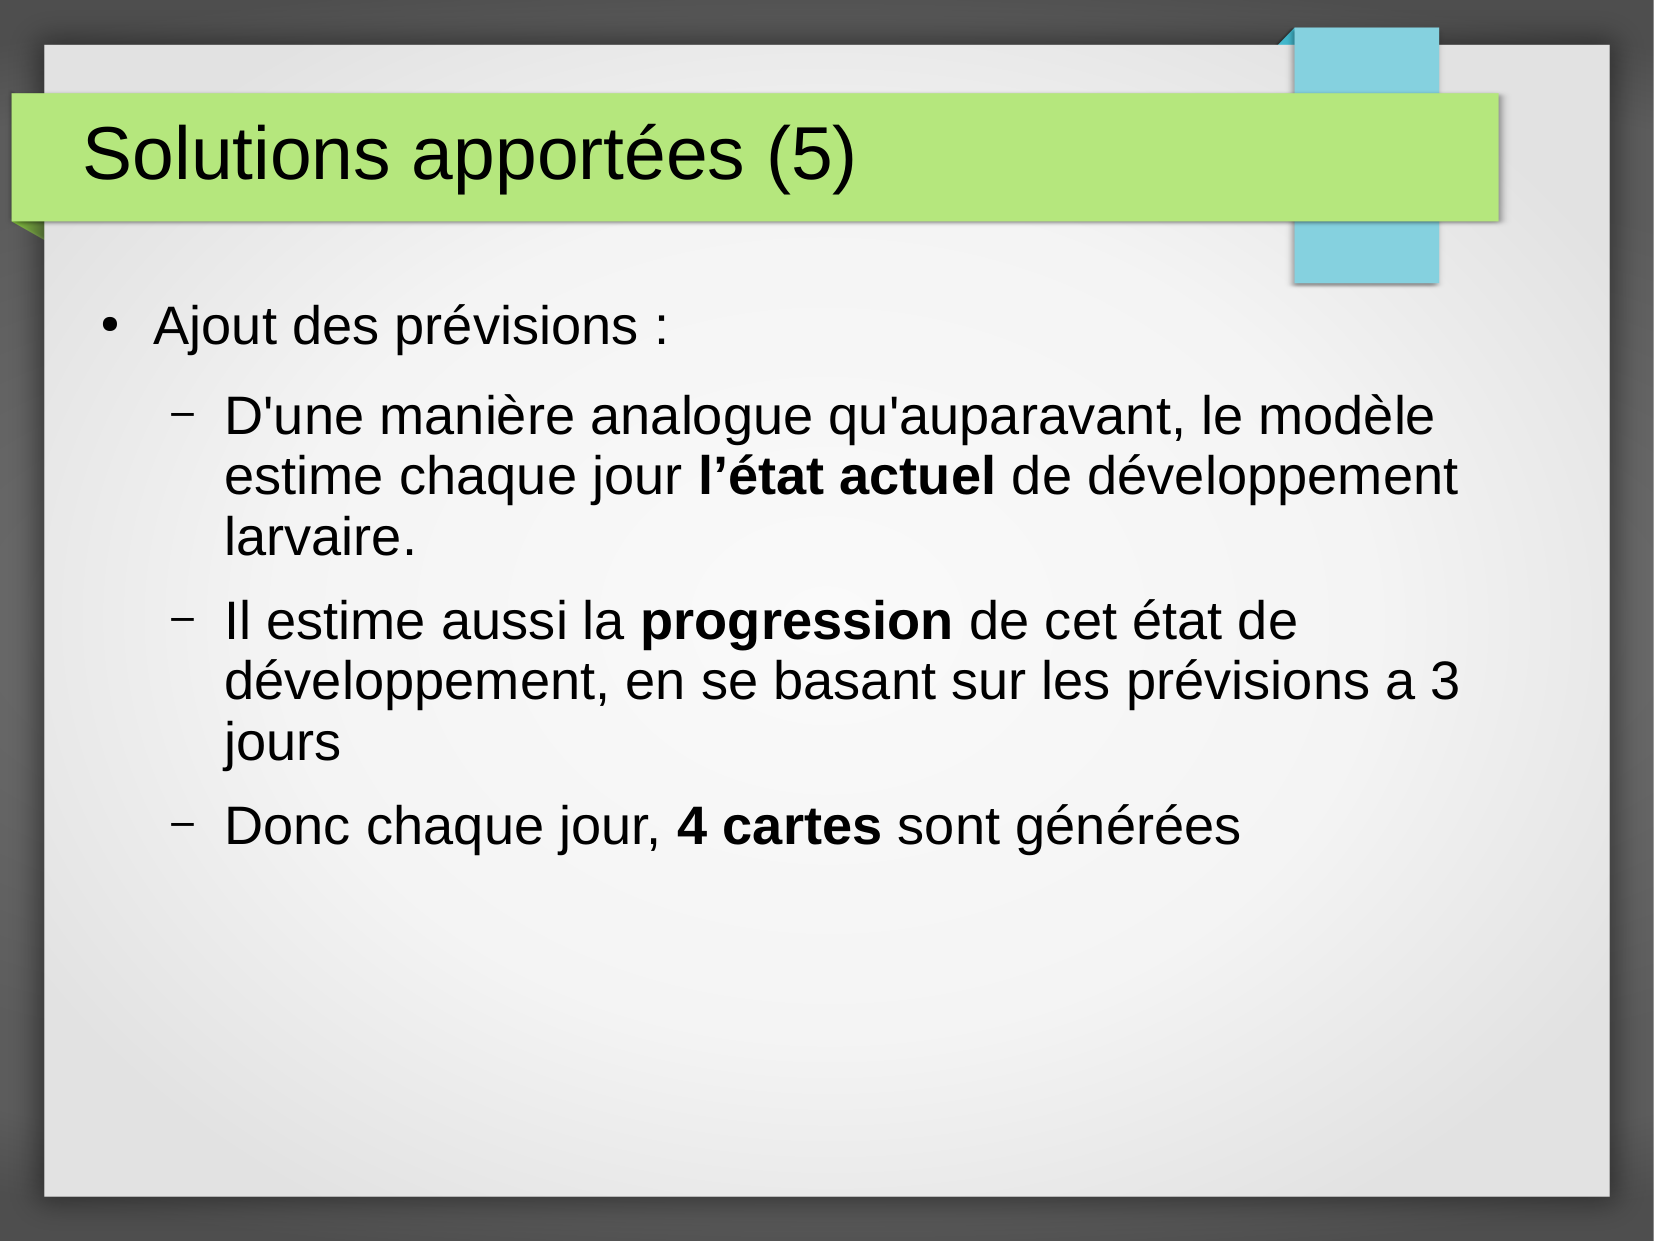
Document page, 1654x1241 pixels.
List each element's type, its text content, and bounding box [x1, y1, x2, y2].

title Solutions apportées (5) [82, 94, 1264, 213]
picture [0, 0, 1654, 1241]
list Ajout des prévisions : D'une manière analogue qu'auparavant, le modèle estime chaque jour l’état actuel de développement larvaire. Il estime aussi la progression de cet état de développement, en se basant sur les prévisions a 3 jours Donc chaque jour, 4 cartes sont générées [82, 295, 1571, 1015]
